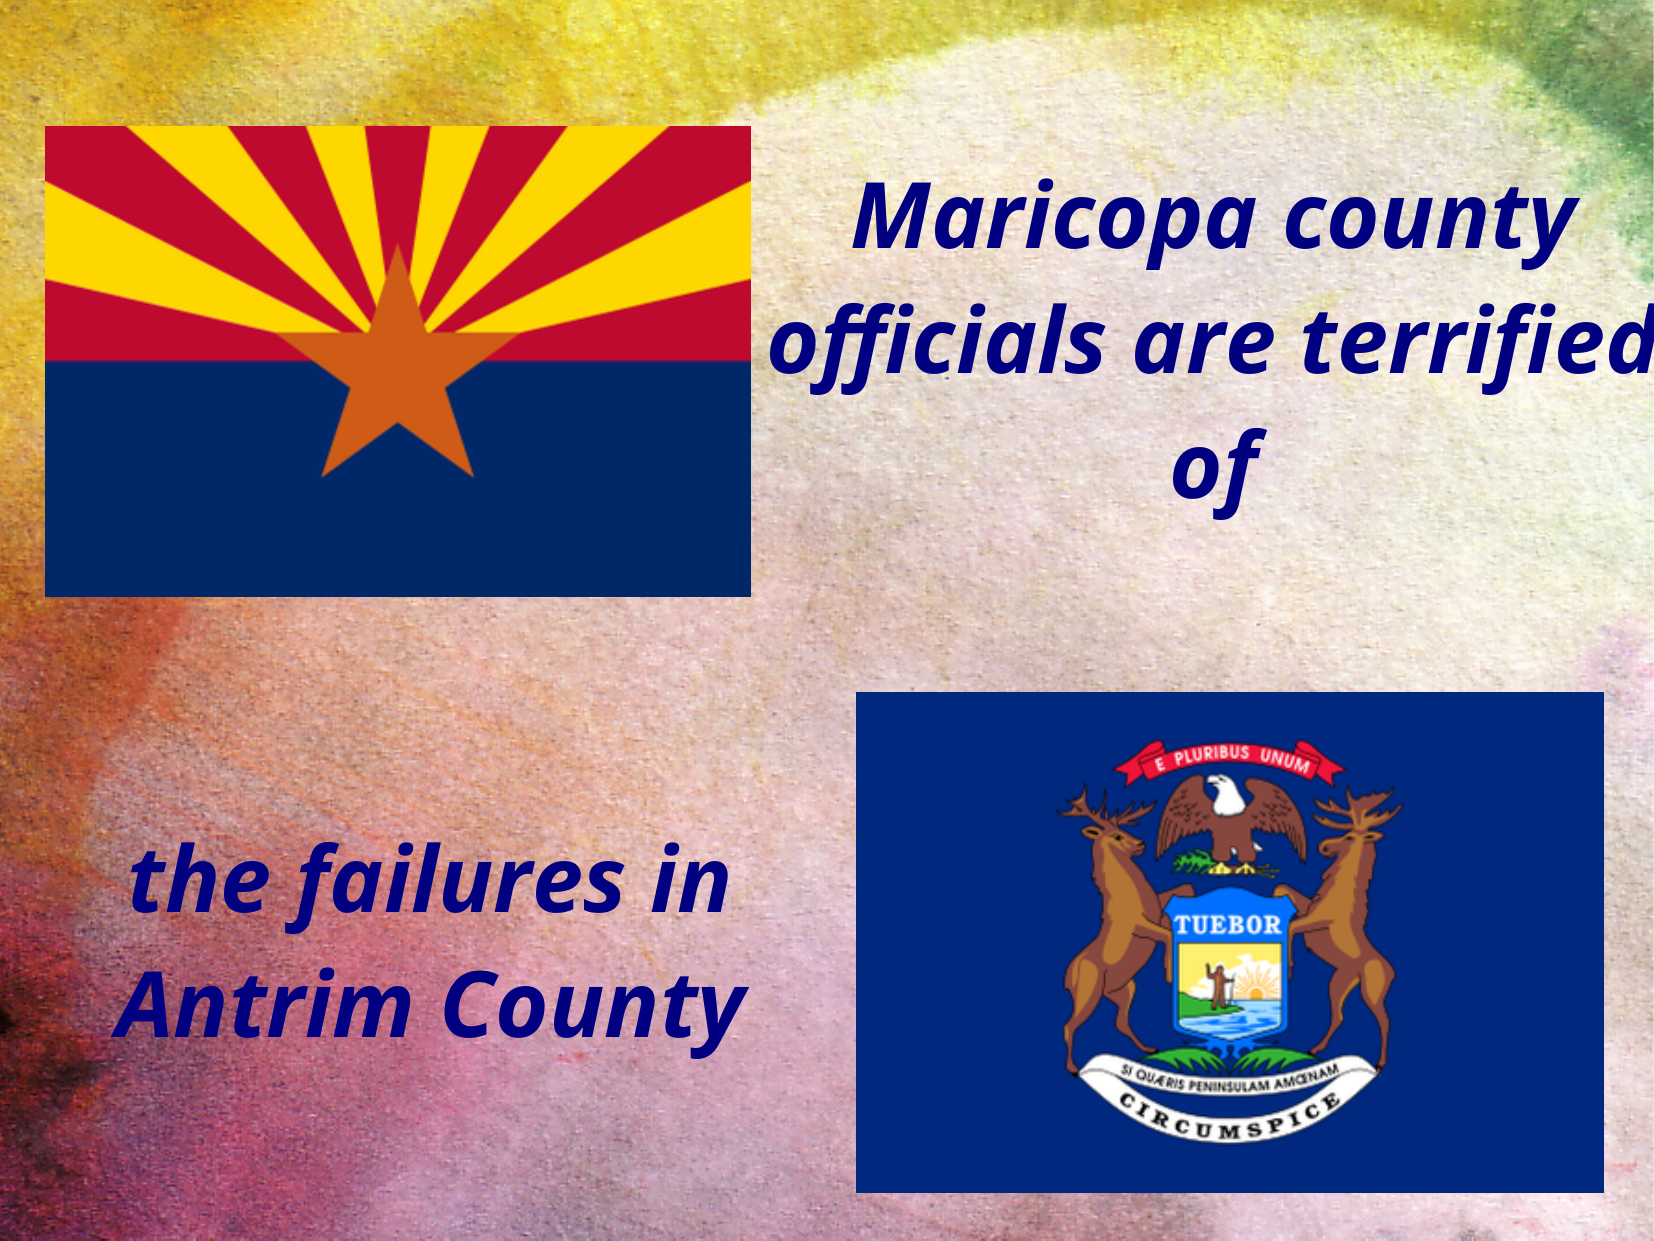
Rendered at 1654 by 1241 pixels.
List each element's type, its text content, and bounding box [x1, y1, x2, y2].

picture [0, 0, 1654, 1241]
title Maricopa county officials are terrified of [755, 114, 1654, 562]
title the failures in Antrim County [59, 716, 827, 1164]
